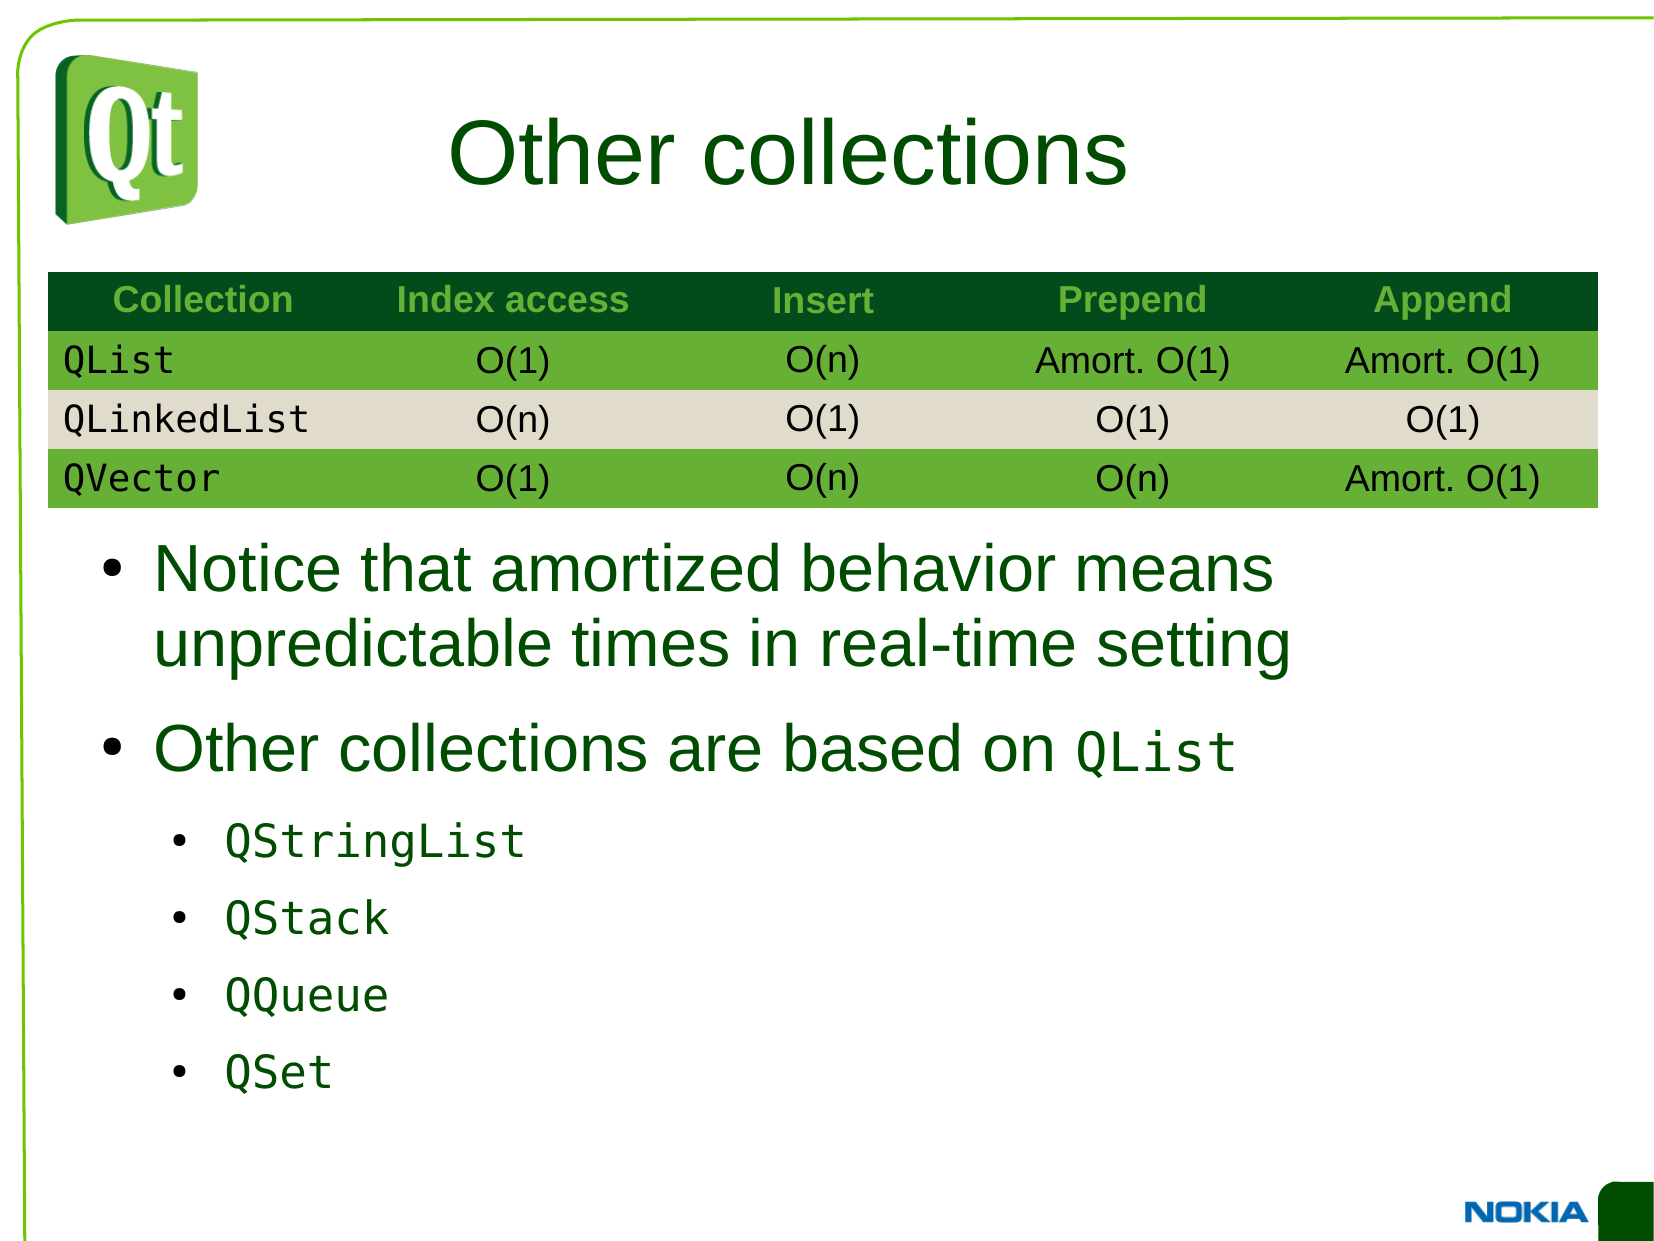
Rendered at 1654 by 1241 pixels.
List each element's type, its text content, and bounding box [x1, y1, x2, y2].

picture [1465, 1201, 1589, 1223]
picture [55, 55, 198, 225]
table_cell Amort. O(1) [1288, 449, 1598, 508]
table_cell Amort. O(1) [978, 331, 1288, 390]
table_cell QLinkedList [48, 390, 358, 449]
table_cell O(n) [668, 331, 978, 390]
table_cell Amort. O(1) [1288, 331, 1598, 390]
title Other collections [251, 49, 1327, 257]
table_header Append [1288, 272, 1598, 331]
table_header Collection [48, 272, 358, 331]
table_header Index access [358, 272, 668, 331]
table_cell O(1) [668, 390, 978, 449]
table_cell O(1) [358, 331, 668, 390]
table_cell O(n) [358, 390, 668, 449]
table_cell O(1) [978, 390, 1288, 449]
table_cell O(n) [668, 449, 978, 508]
table_cell QVector [48, 449, 358, 508]
table_cell O(n) [978, 449, 1288, 508]
table_header Prepend [978, 272, 1288, 331]
list Notice that amortized behavior means unpredictable times in real-time setting Other collections are based on QList QStringList QStack QQueue QSet [82, 531, 1571, 1099]
table_cell QList [48, 331, 358, 390]
table_cell O(1) [1288, 390, 1598, 449]
table_cell O(1) [358, 449, 668, 508]
table_header Insert [668, 272, 978, 331]
